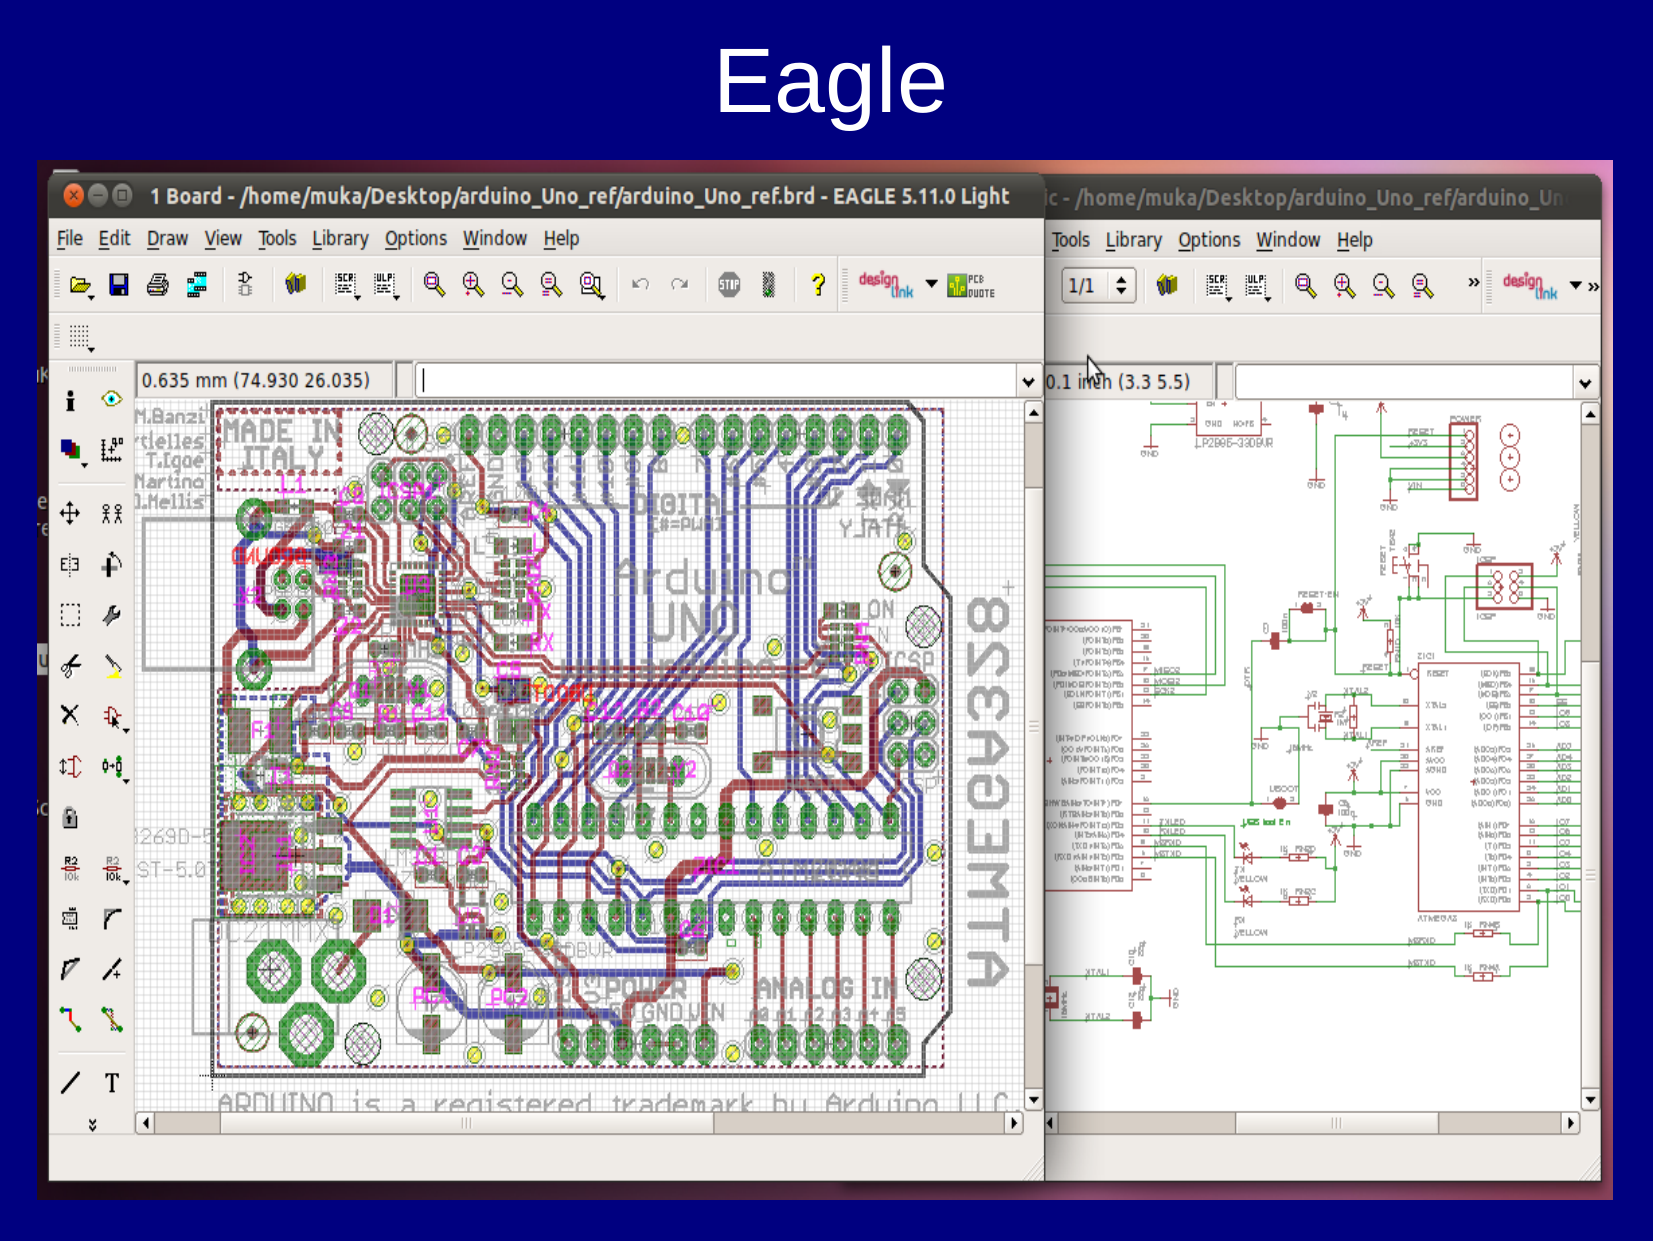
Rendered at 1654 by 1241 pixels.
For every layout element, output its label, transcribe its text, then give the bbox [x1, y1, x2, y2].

picture [37, 160, 1613, 1201]
title Eagle [87, 11, 1576, 151]
